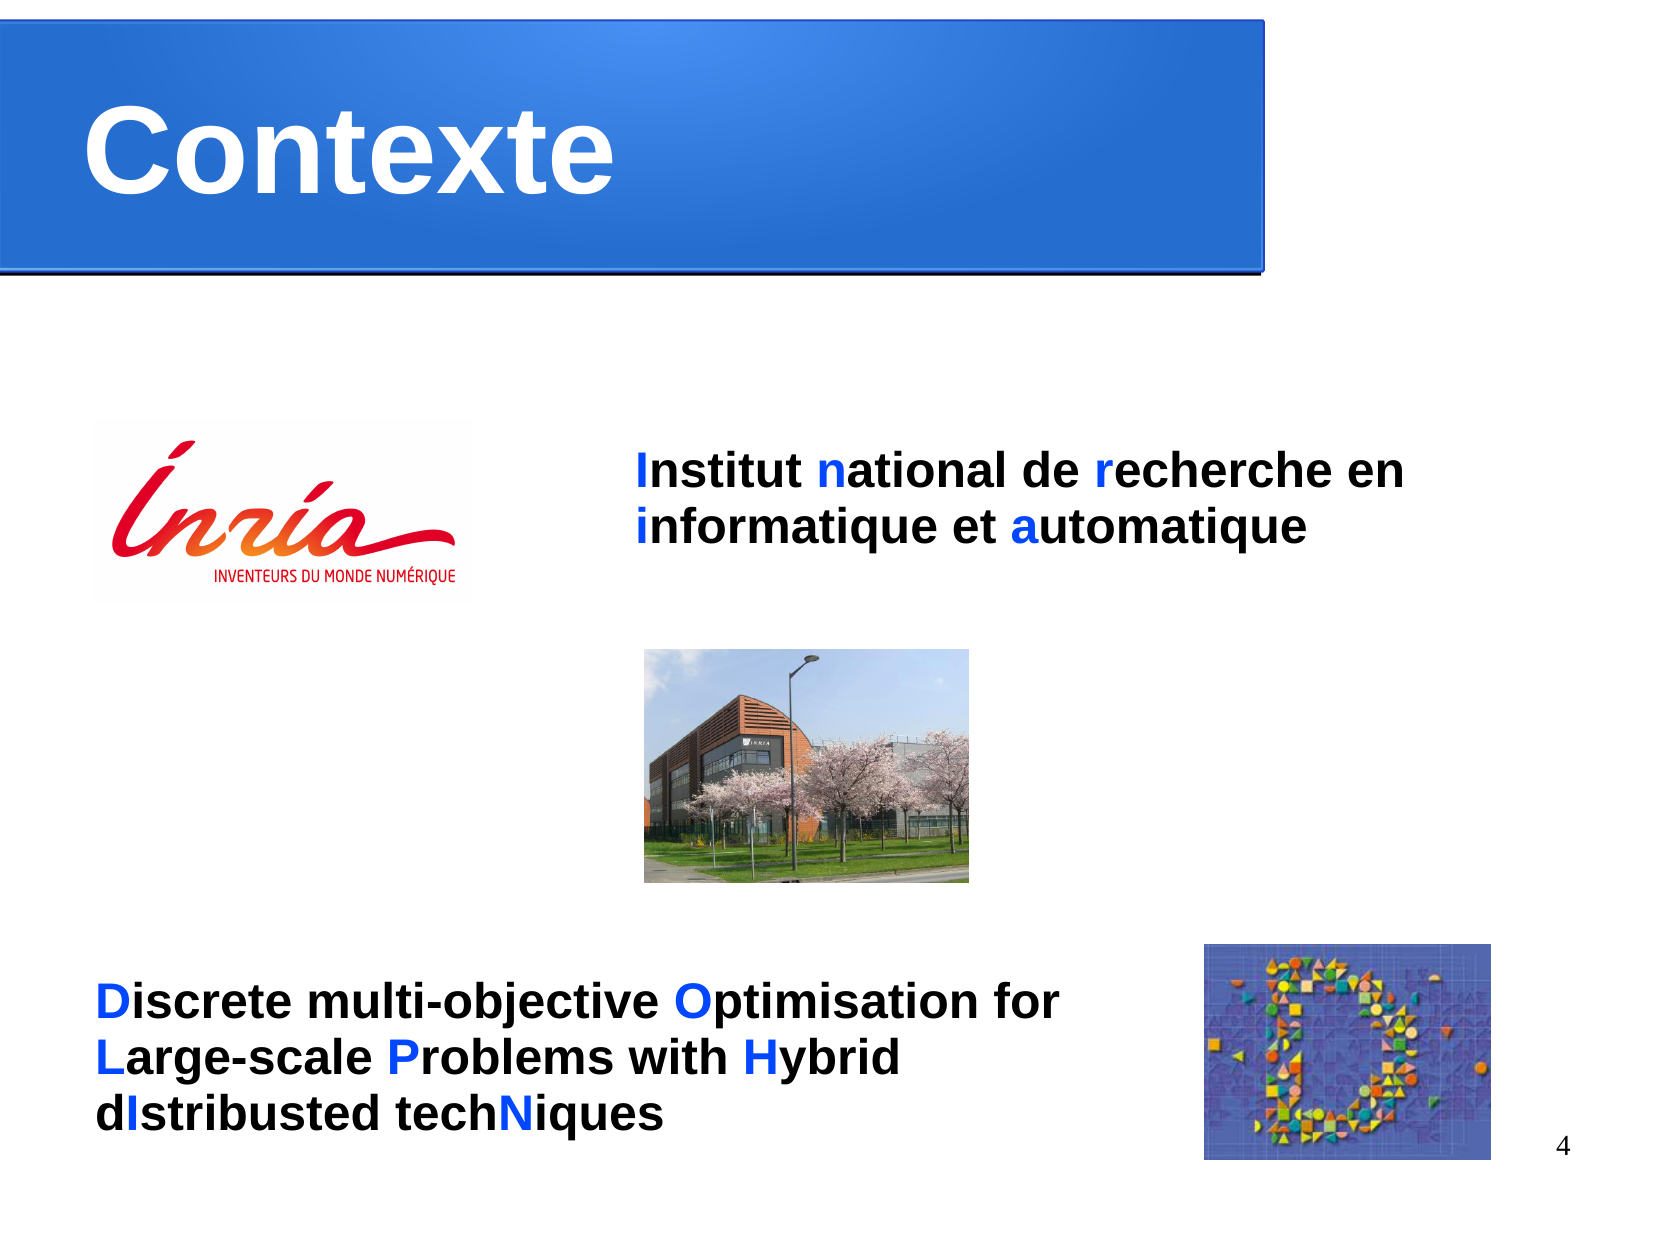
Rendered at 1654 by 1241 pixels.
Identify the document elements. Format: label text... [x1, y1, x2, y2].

text_box Institut national de recherche en informatique et automatique [585, 435, 1531, 563]
picture [1204, 944, 1491, 1160]
text_box Discrete multi-objective Optimisation for Large-scale Problems with Hybrid dIstribusted techNiques [45, 966, 1186, 1150]
picture [94, 419, 473, 603]
picture [644, 649, 969, 883]
title Contexte [82, 47, 1235, 252]
